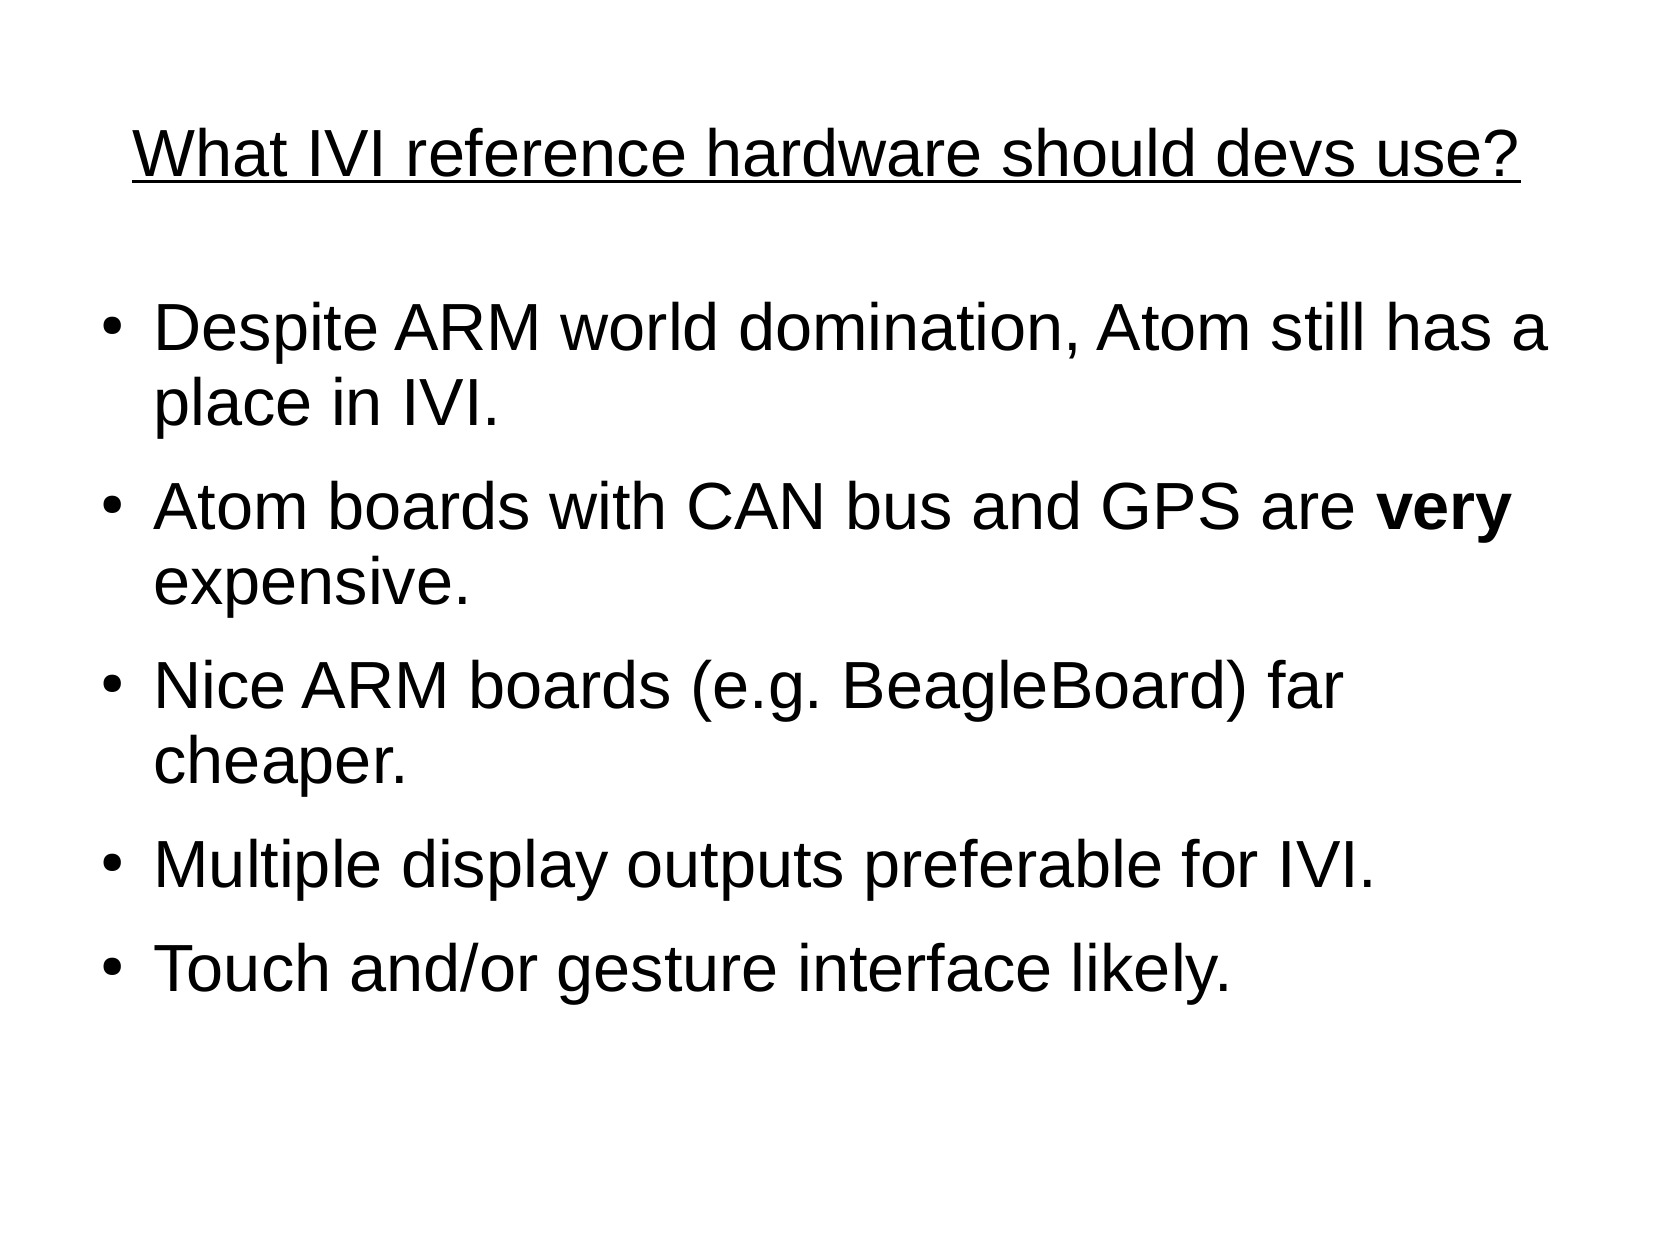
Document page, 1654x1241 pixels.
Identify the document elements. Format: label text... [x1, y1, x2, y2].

title What IVI reference hardware should devs use? [82, 49, 1571, 257]
list Despite ARM world domination, Atom still has a place in IVI. Atom boards with CAN bus and GPS are very expensive. Nice ARM boards (e.g. BeagleBoard) far cheaper. Multiple display outputs preferable for IVI. Touch and/or gesture interface likely. [82, 290, 1571, 1109]
